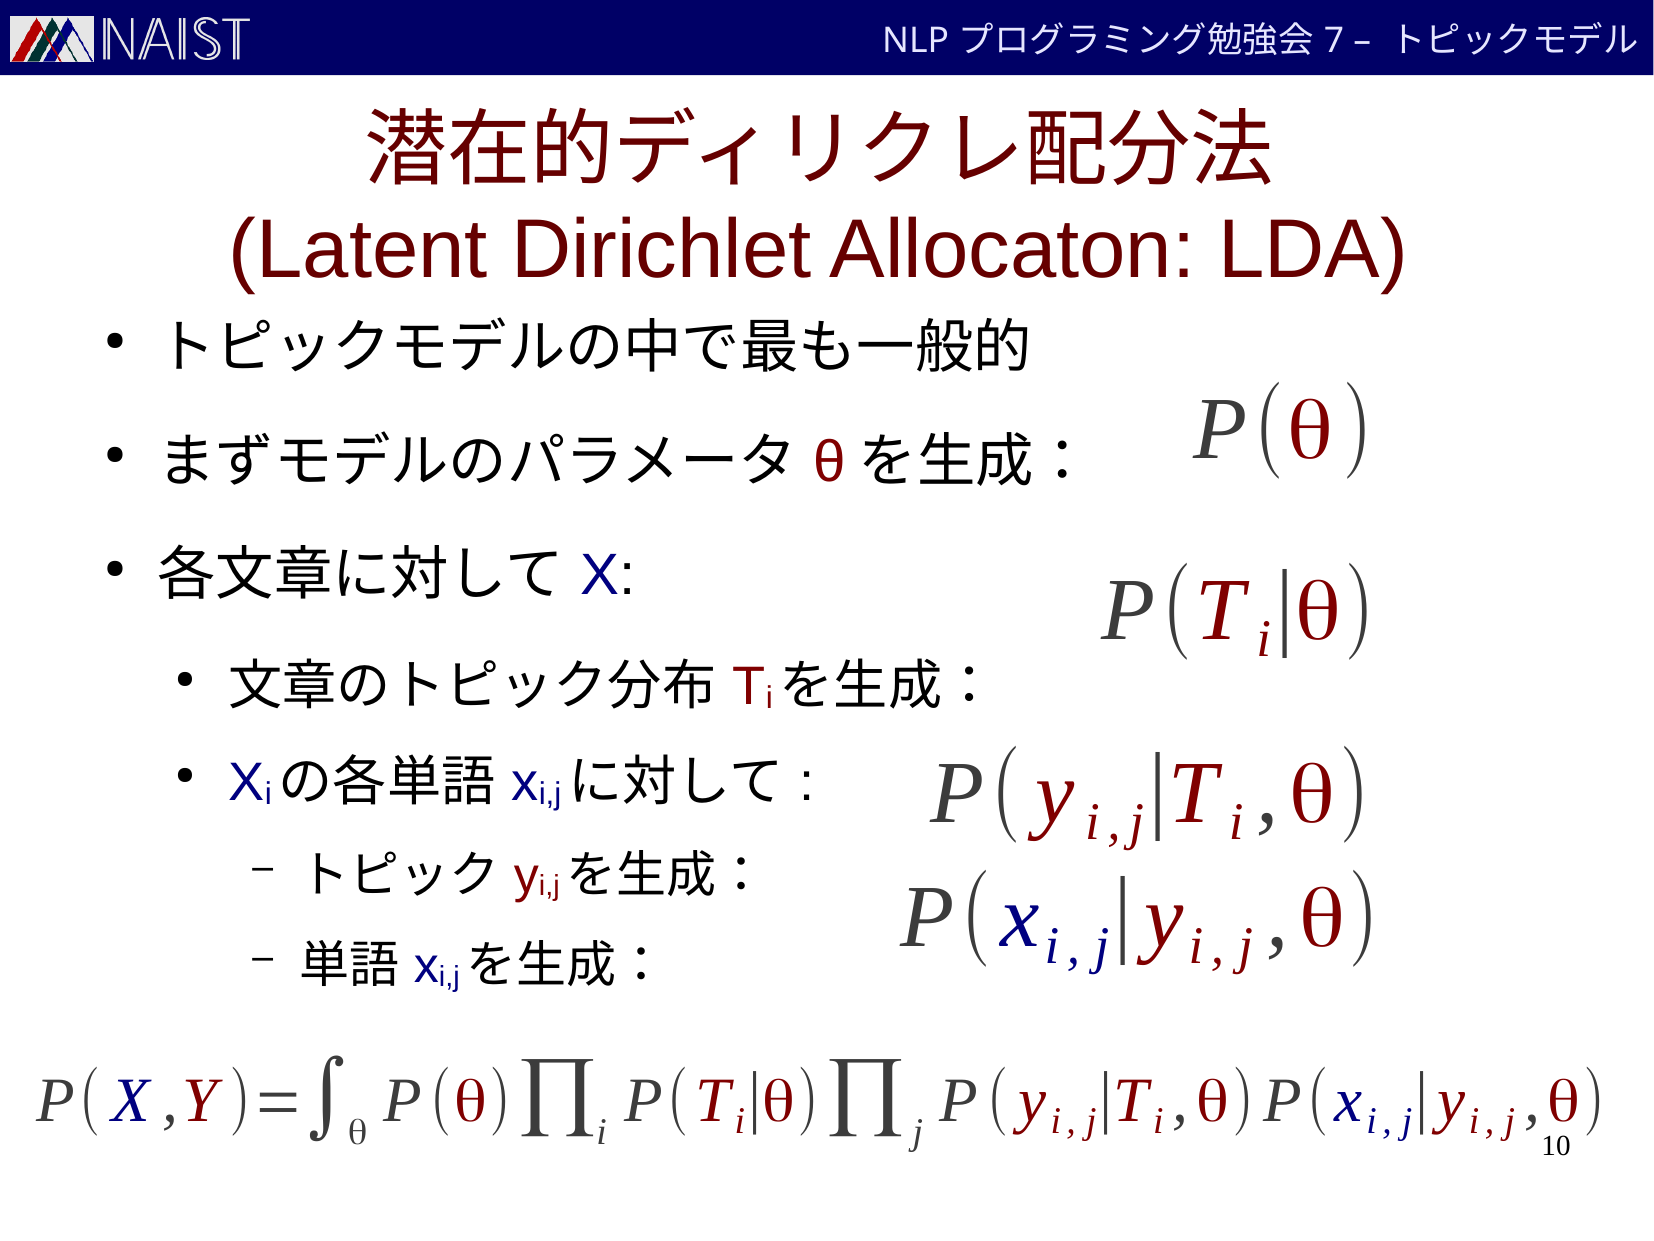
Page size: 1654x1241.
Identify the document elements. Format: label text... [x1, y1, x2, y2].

chart [16, 1050, 1620, 1155]
chart [1073, 556, 1396, 671]
chart [1165, 375, 1391, 482]
picture [102, 17, 251, 60]
chart [902, 739, 1389, 854]
list トピックモデルの中で最も一般的 まずモデルのパラメータθを生成： 各文章に対してX: 文章のトピック分布Tiを生成： Xiの各単語xi,jに対して: トピックyi,jを生成： 単語xi,jを生成： [86, 300, 1576, 1050]
title 潜在的ディリクレ配分法 (Latent Dirichlet Allocaton: LDA) [75, 92, 1564, 285]
chart [873, 863, 1401, 978]
picture [10, 16, 94, 62]
